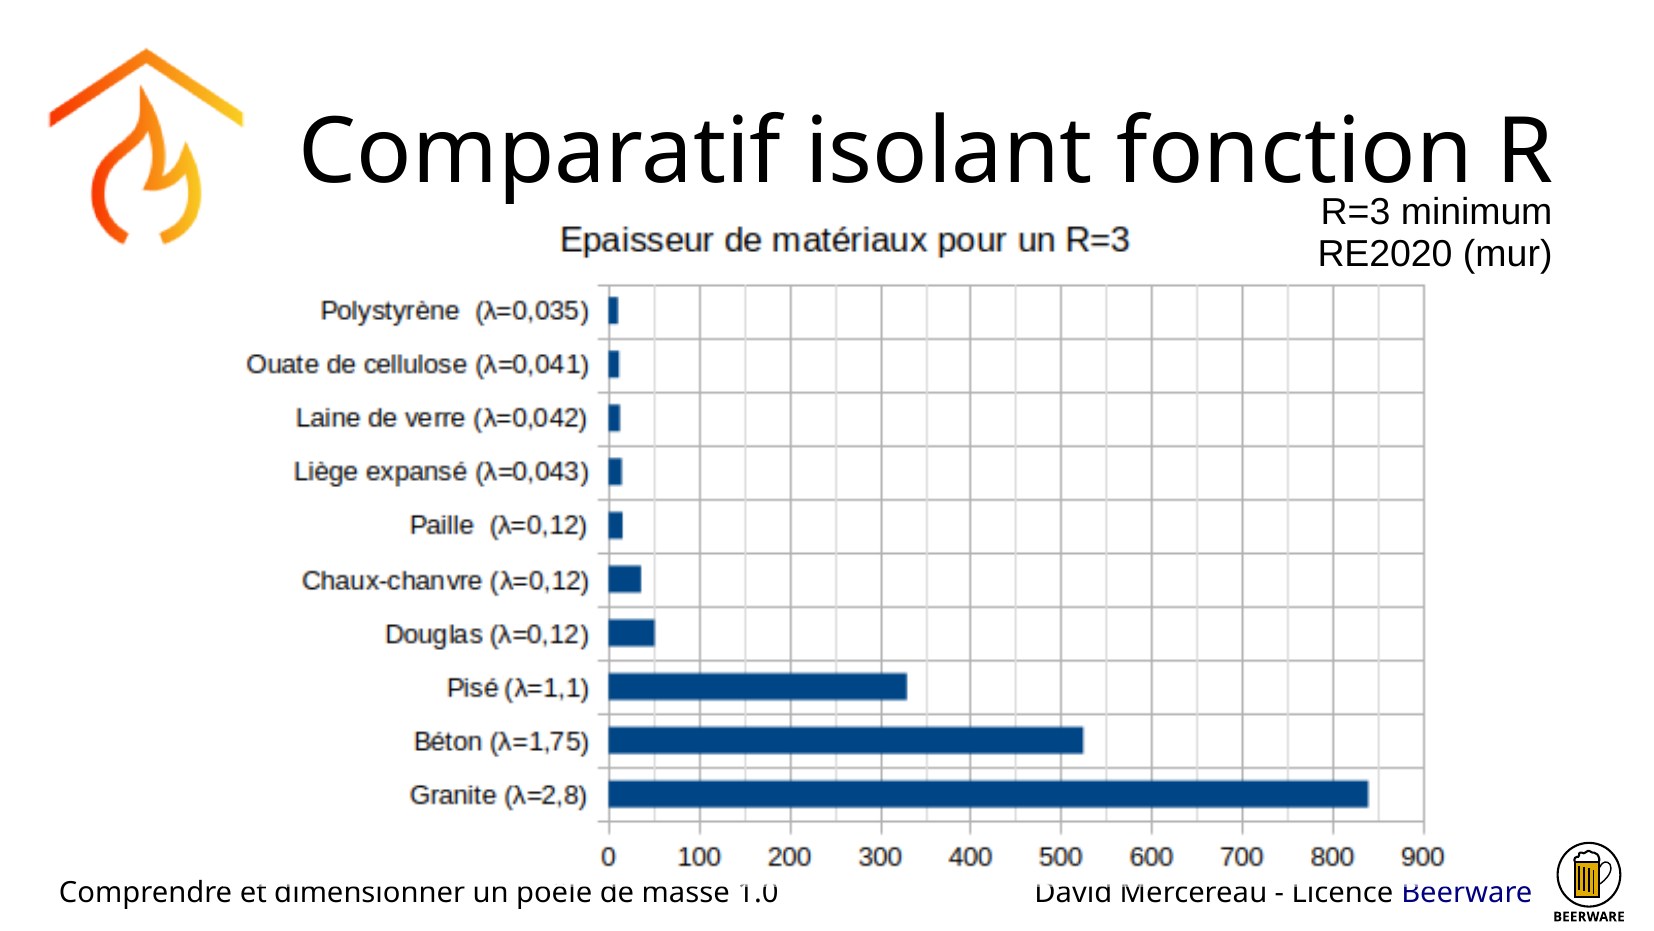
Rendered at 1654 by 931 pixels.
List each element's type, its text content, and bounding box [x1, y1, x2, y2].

title Comparatif isolant fonction R [271, 39, 1583, 254]
text_box R=3 minimum RE2020 (mur) [1227, 183, 1568, 283]
picture [47, 47, 1471, 887]
